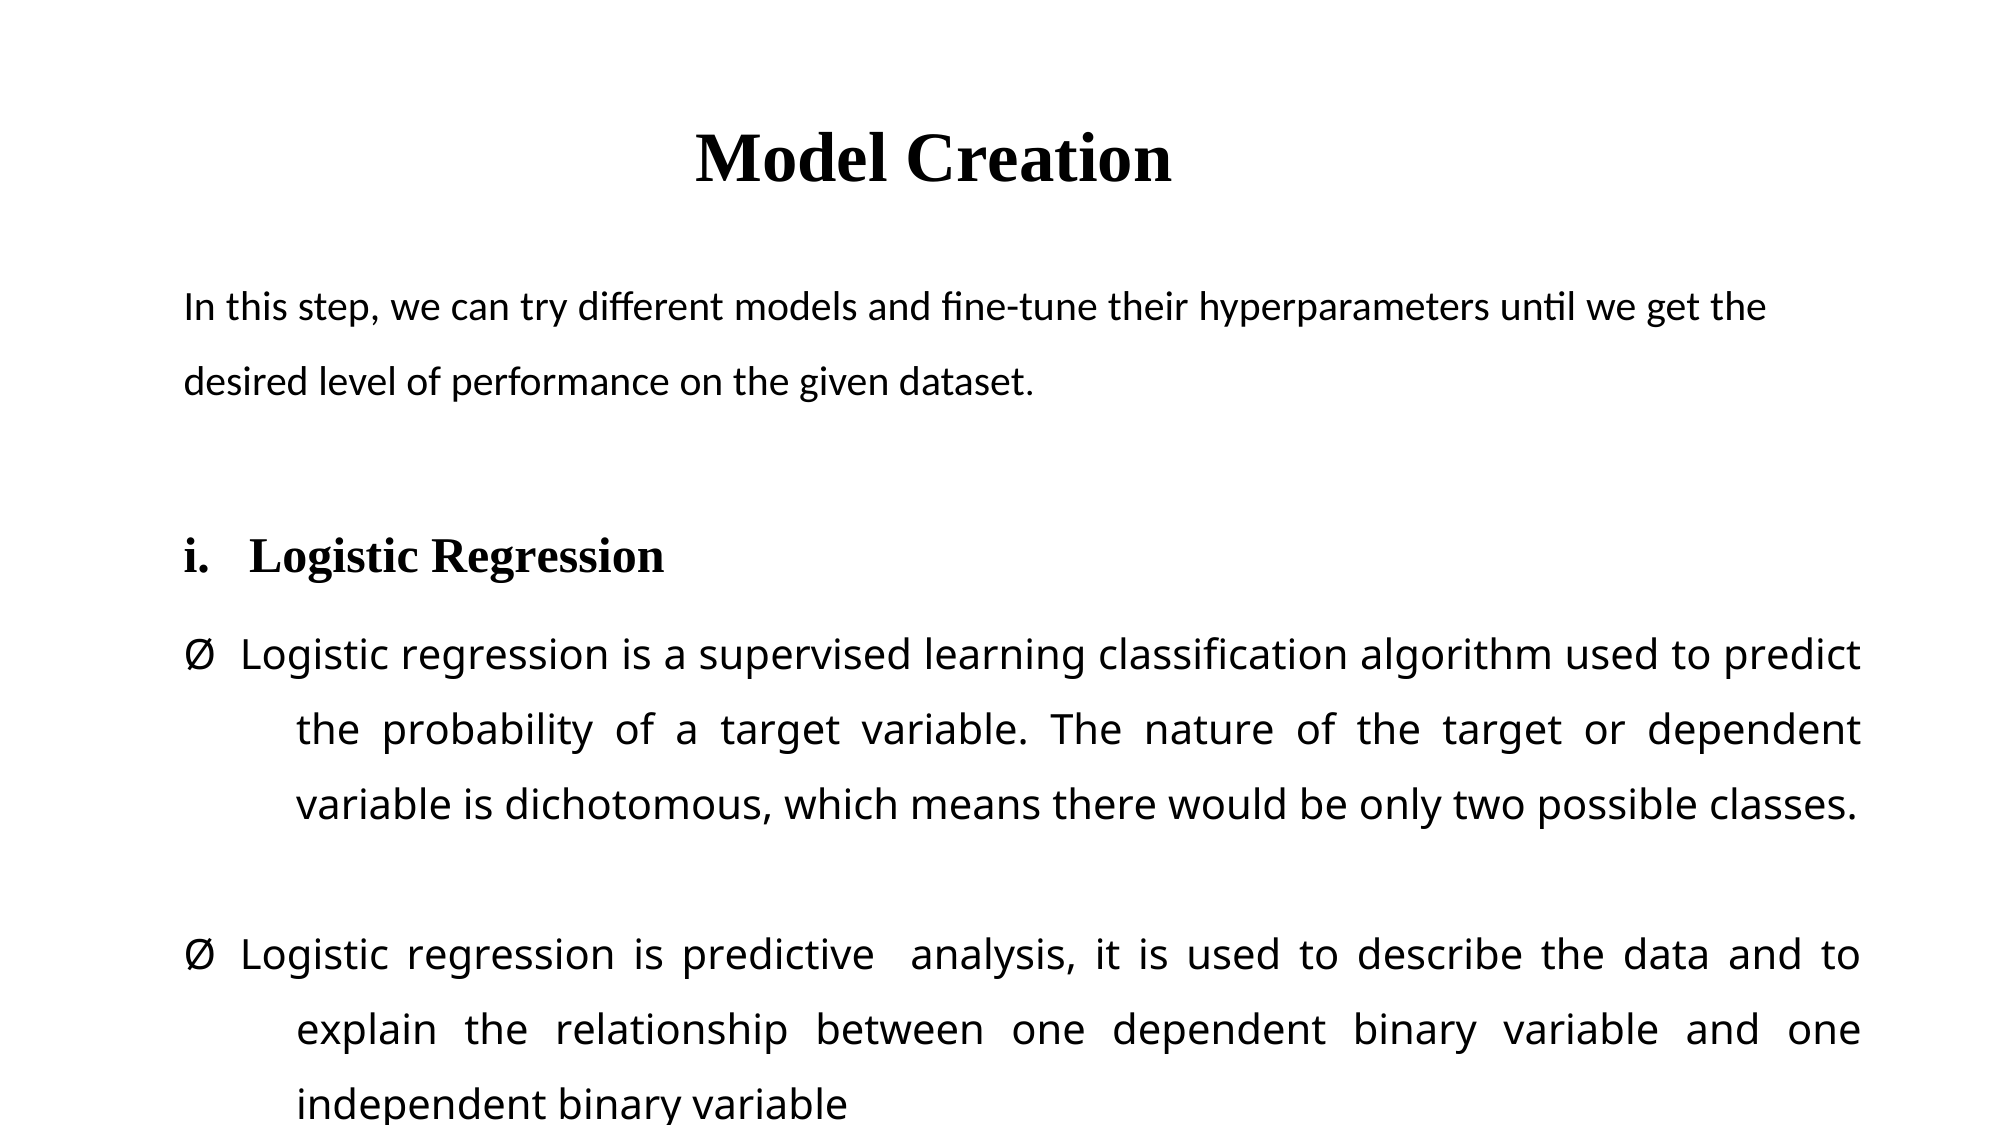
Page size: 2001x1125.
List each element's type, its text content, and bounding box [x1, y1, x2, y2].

text_box Logistic Regression [168, 514, 681, 591]
text_box Model Creation [680, 103, 1398, 205]
text_box In this step, we can try different models and fine-tune their hyperparameters until we get the desired level of performance on the given dataset. [168, 246, 1830, 405]
text_box Logistic regression is a supervised learning classification algorithm used to predict the probability of a target variable. The nature of the target or dependent variable is dichotomous, which means there would be only two possible classes. Logistic regression is predictive analysis, it is used to describe the data and to explain the relationship between one dependent binary variable and one independent binary variable [168, 595, 1878, 1116]
